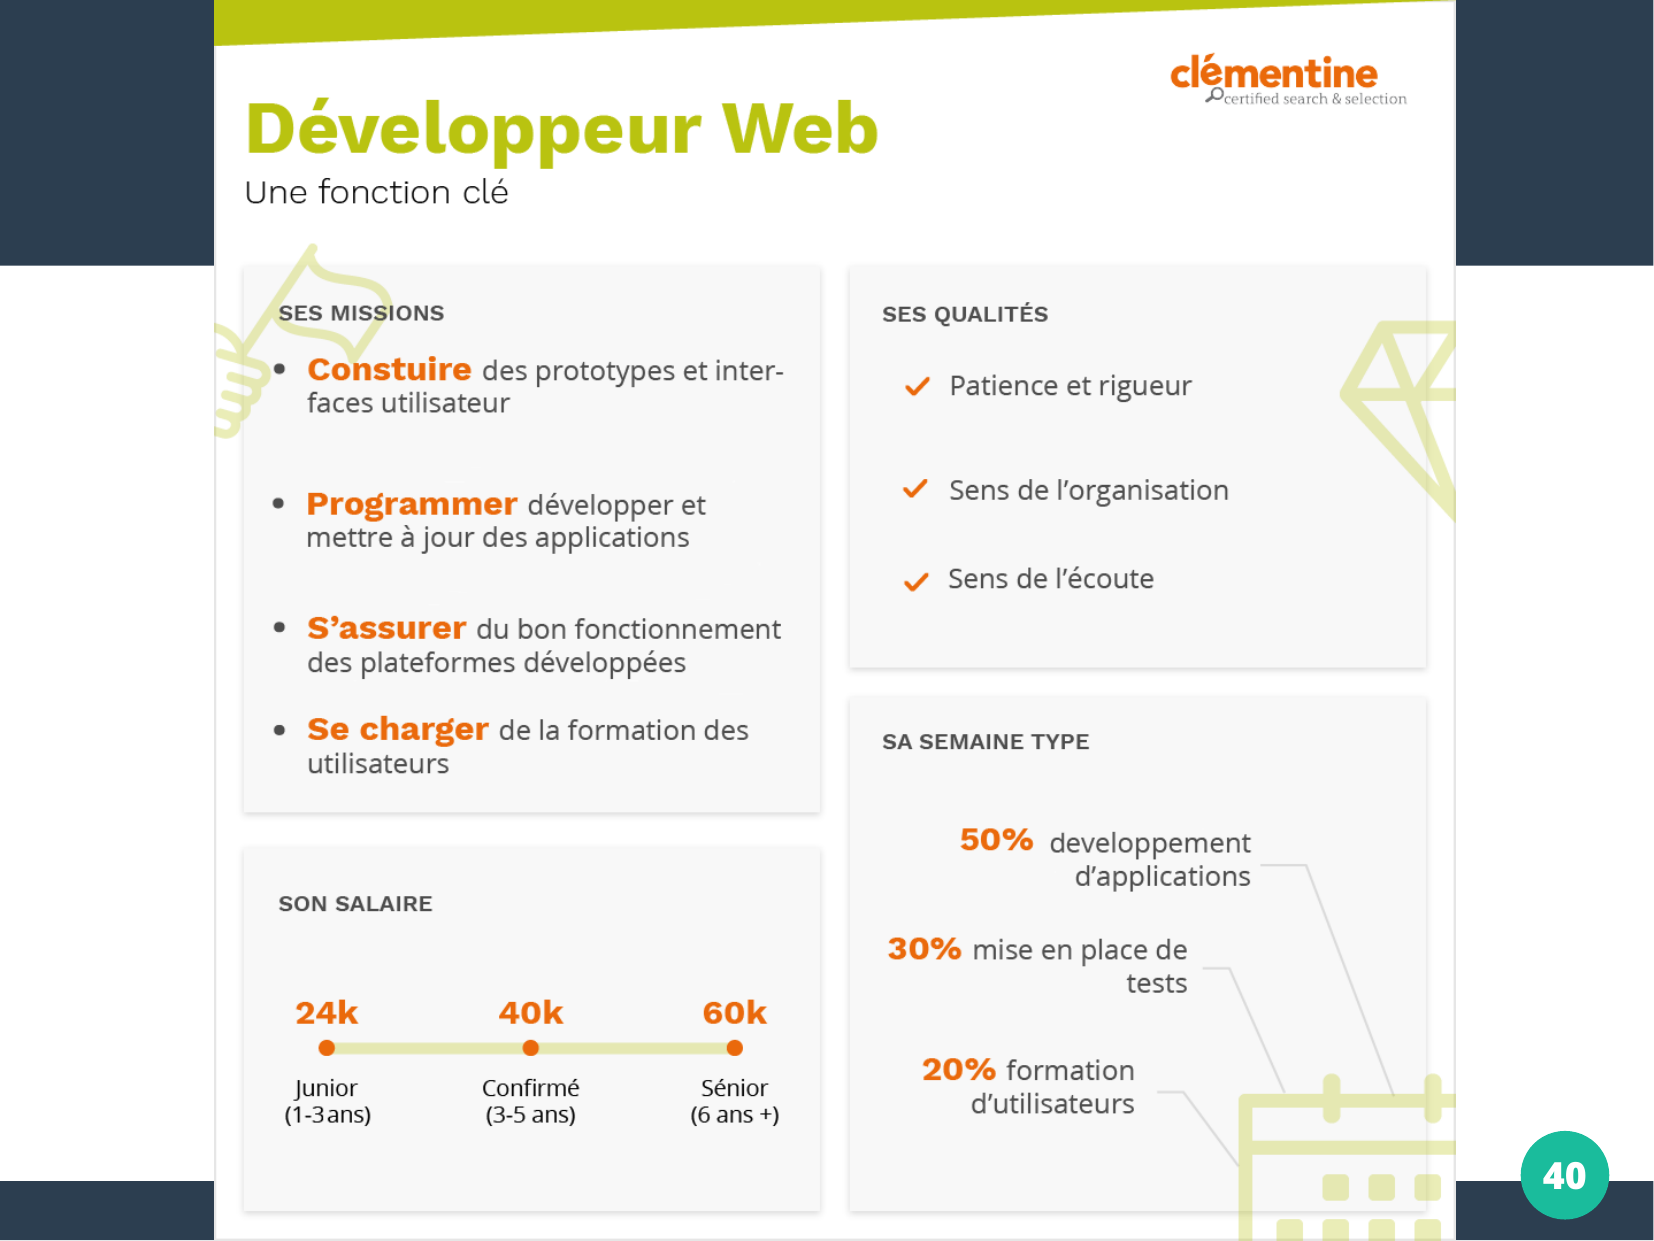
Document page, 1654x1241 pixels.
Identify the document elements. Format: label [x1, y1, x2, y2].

picture [214, 0, 1456, 1241]
